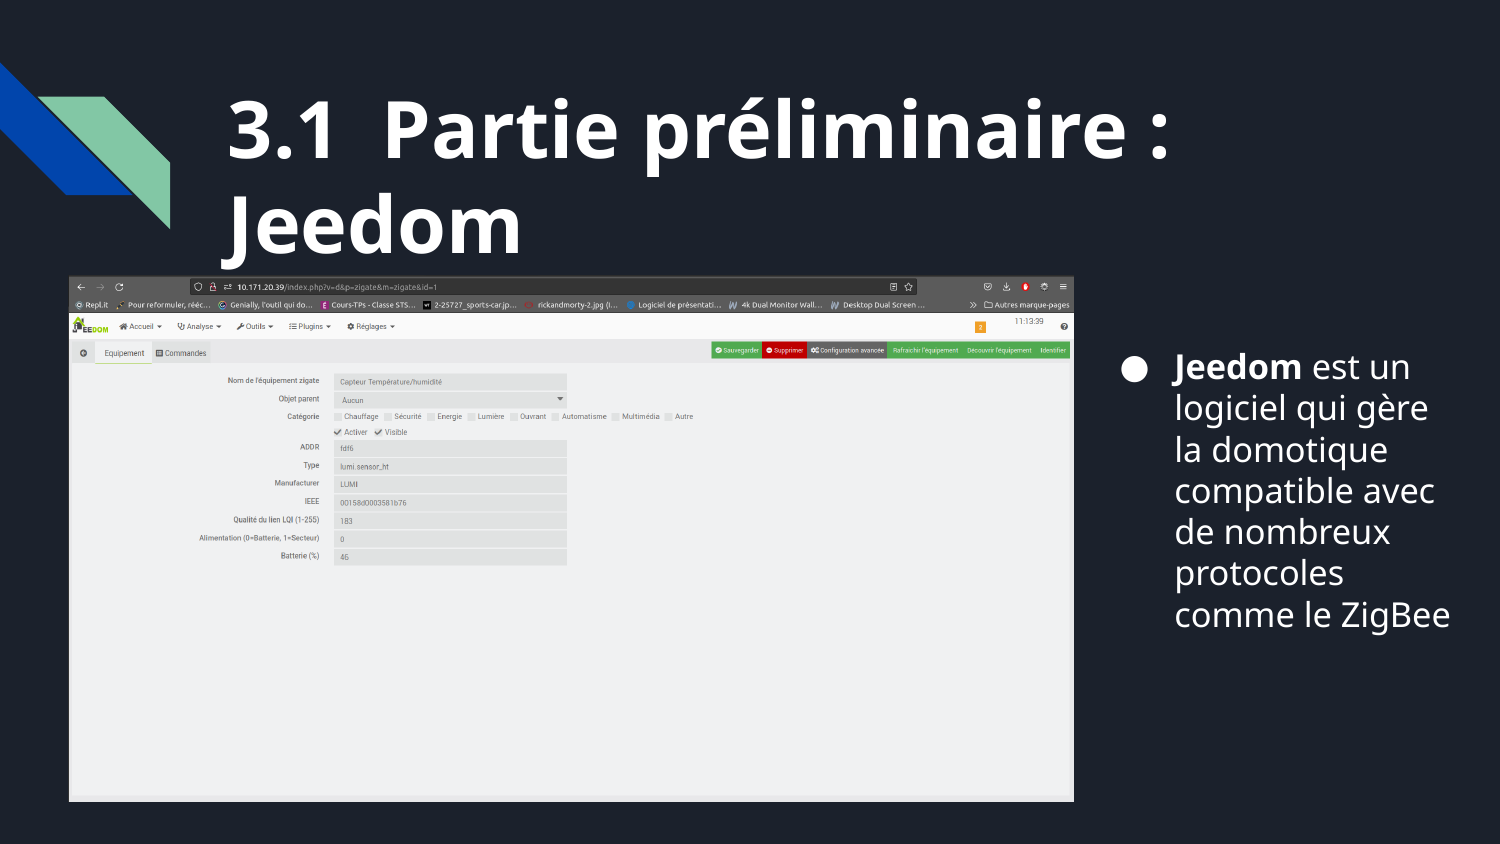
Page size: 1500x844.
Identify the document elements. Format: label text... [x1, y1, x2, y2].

text_box Jeedom est un logiciel qui gère la domotique compatible avec de nombreux protocoles comme le ZigBee [1084, 330, 1469, 649]
title 3.1 Partie préliminaire : Jeedom [212, 64, 1368, 215]
picture [68, 275, 1074, 802]
